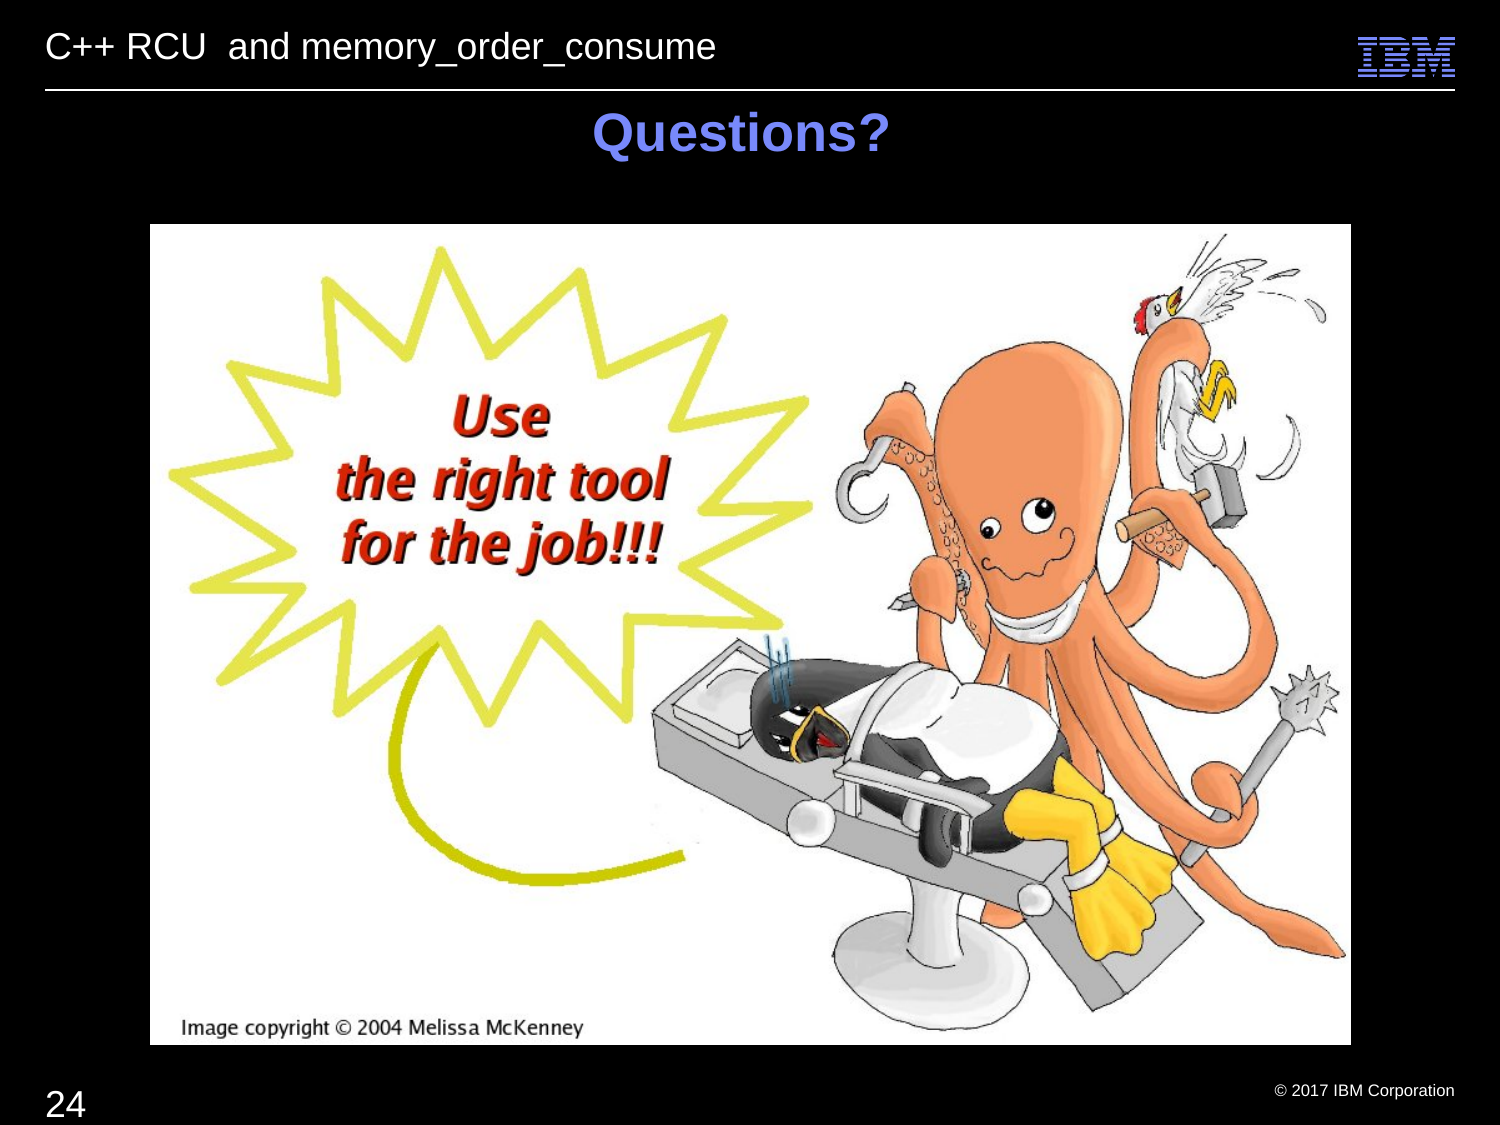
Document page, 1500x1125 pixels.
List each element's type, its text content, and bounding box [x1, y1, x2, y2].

picture [1358, 37, 1455, 77]
picture [150, 224, 1351, 1046]
title Questions? [29, 97, 1455, 203]
